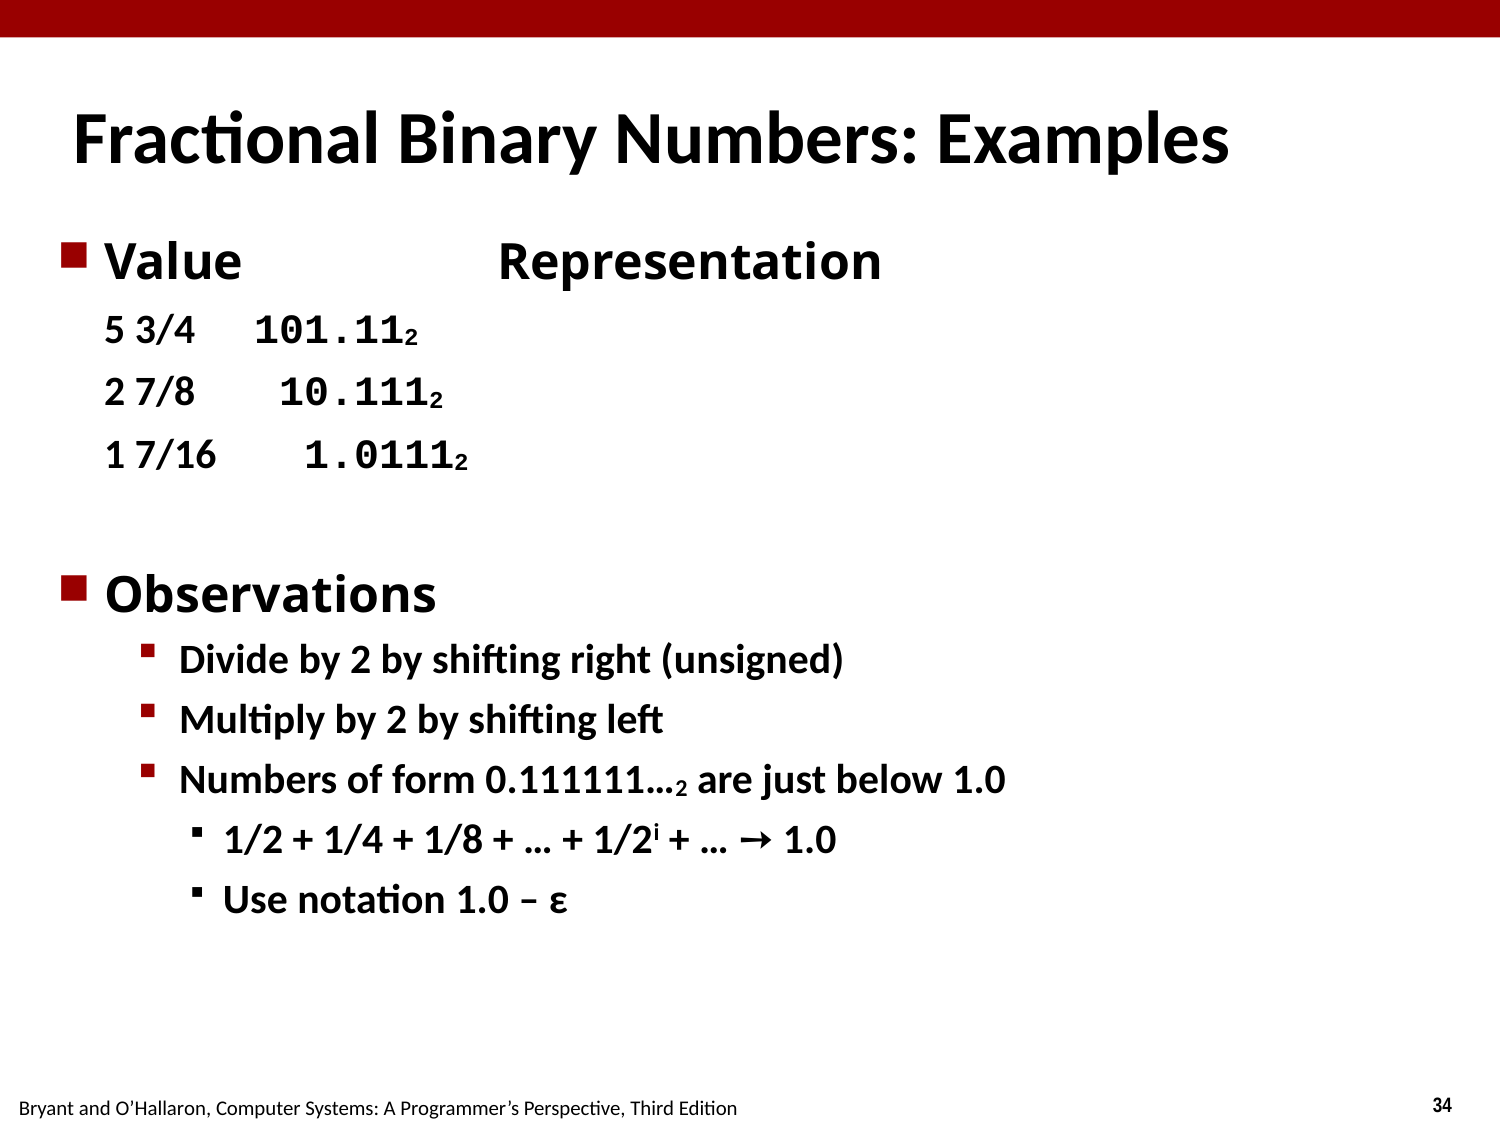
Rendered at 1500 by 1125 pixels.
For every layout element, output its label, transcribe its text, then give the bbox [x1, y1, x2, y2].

title Fractional Binary Numbers: Examples [58, 71, 1304, 197]
text_box Value Representation 5 3/4 101.112 2 7/8 010.1112 1 7/16 001.01112 Observations Divide by 2 by shifting right (unsigned) Multiply by 2 by shifting left Numbers of form 0.111111…2 are just below 1.0 1/2 + 1/4 + 1/8 + … + 1/2i + … ➙ 1.0 Use notation 1.0 – ε [62, 229, 1438, 1088]
